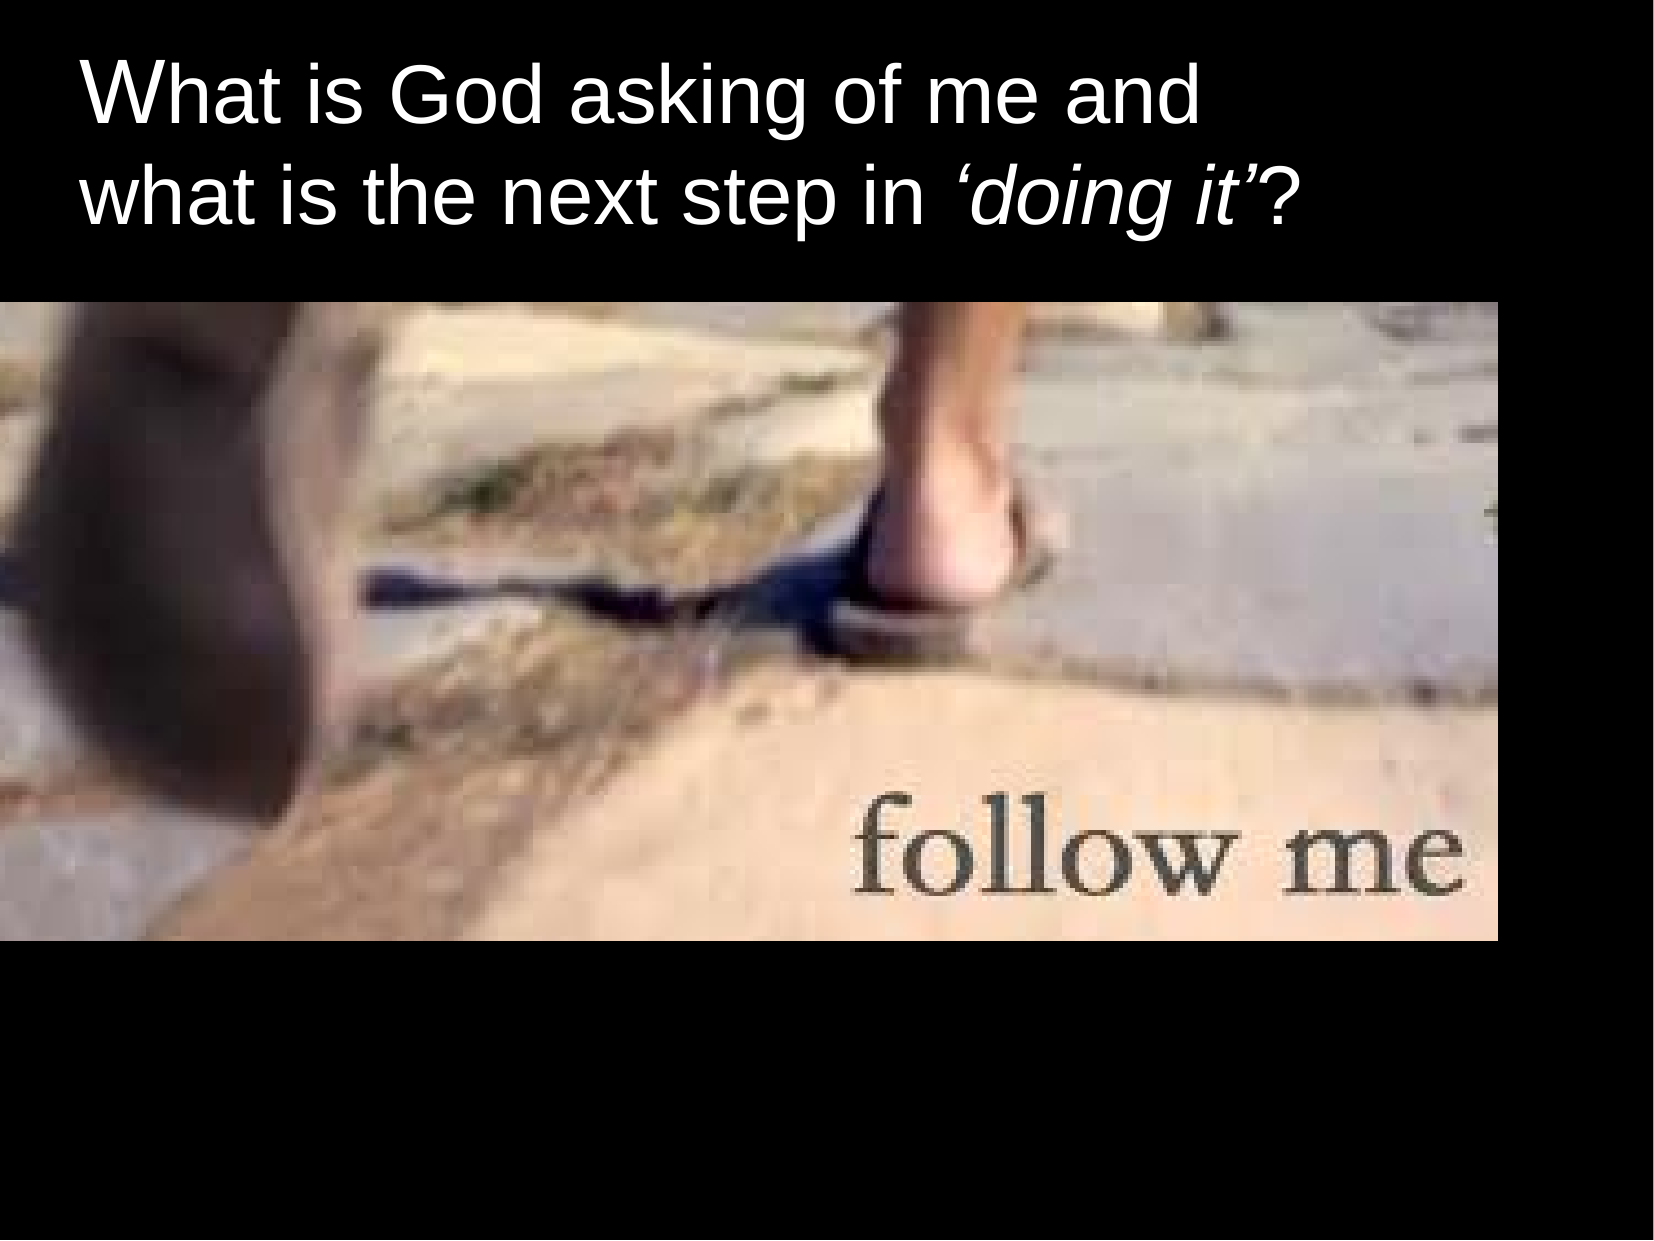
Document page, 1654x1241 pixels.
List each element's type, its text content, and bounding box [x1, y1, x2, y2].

title What is God asking of me and what is the next step in ʻdoing itʼ? [64, 23, 1415, 249]
text_box [0, 302, 1498, 941]
